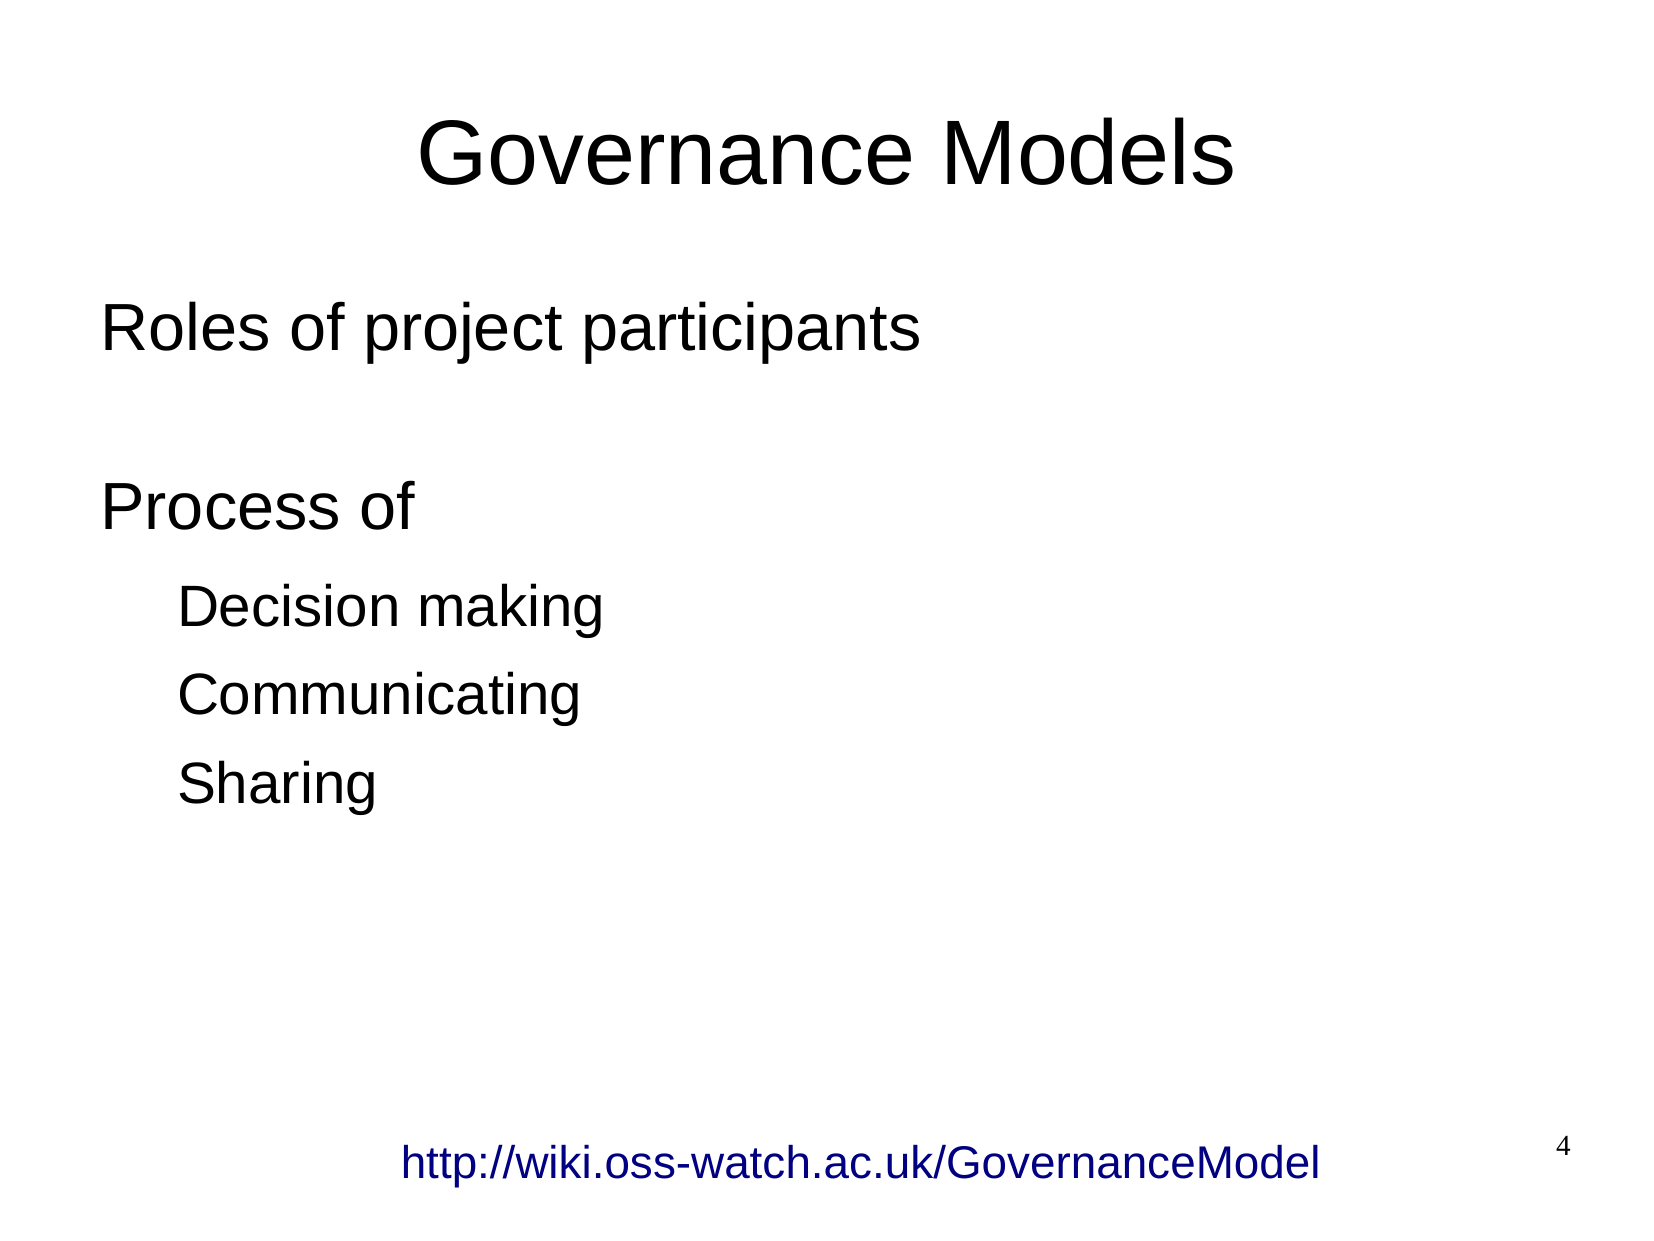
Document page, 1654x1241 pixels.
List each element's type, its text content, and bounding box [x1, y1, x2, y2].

text_box http://wiki.oss-watch.ac.uk/GovernanceModel [354, 1129, 1380, 1196]
title Governance Models [82, 49, 1571, 257]
list Roles of project participants Process of Decision making Communicating Sharing [82, 290, 1571, 1094]
